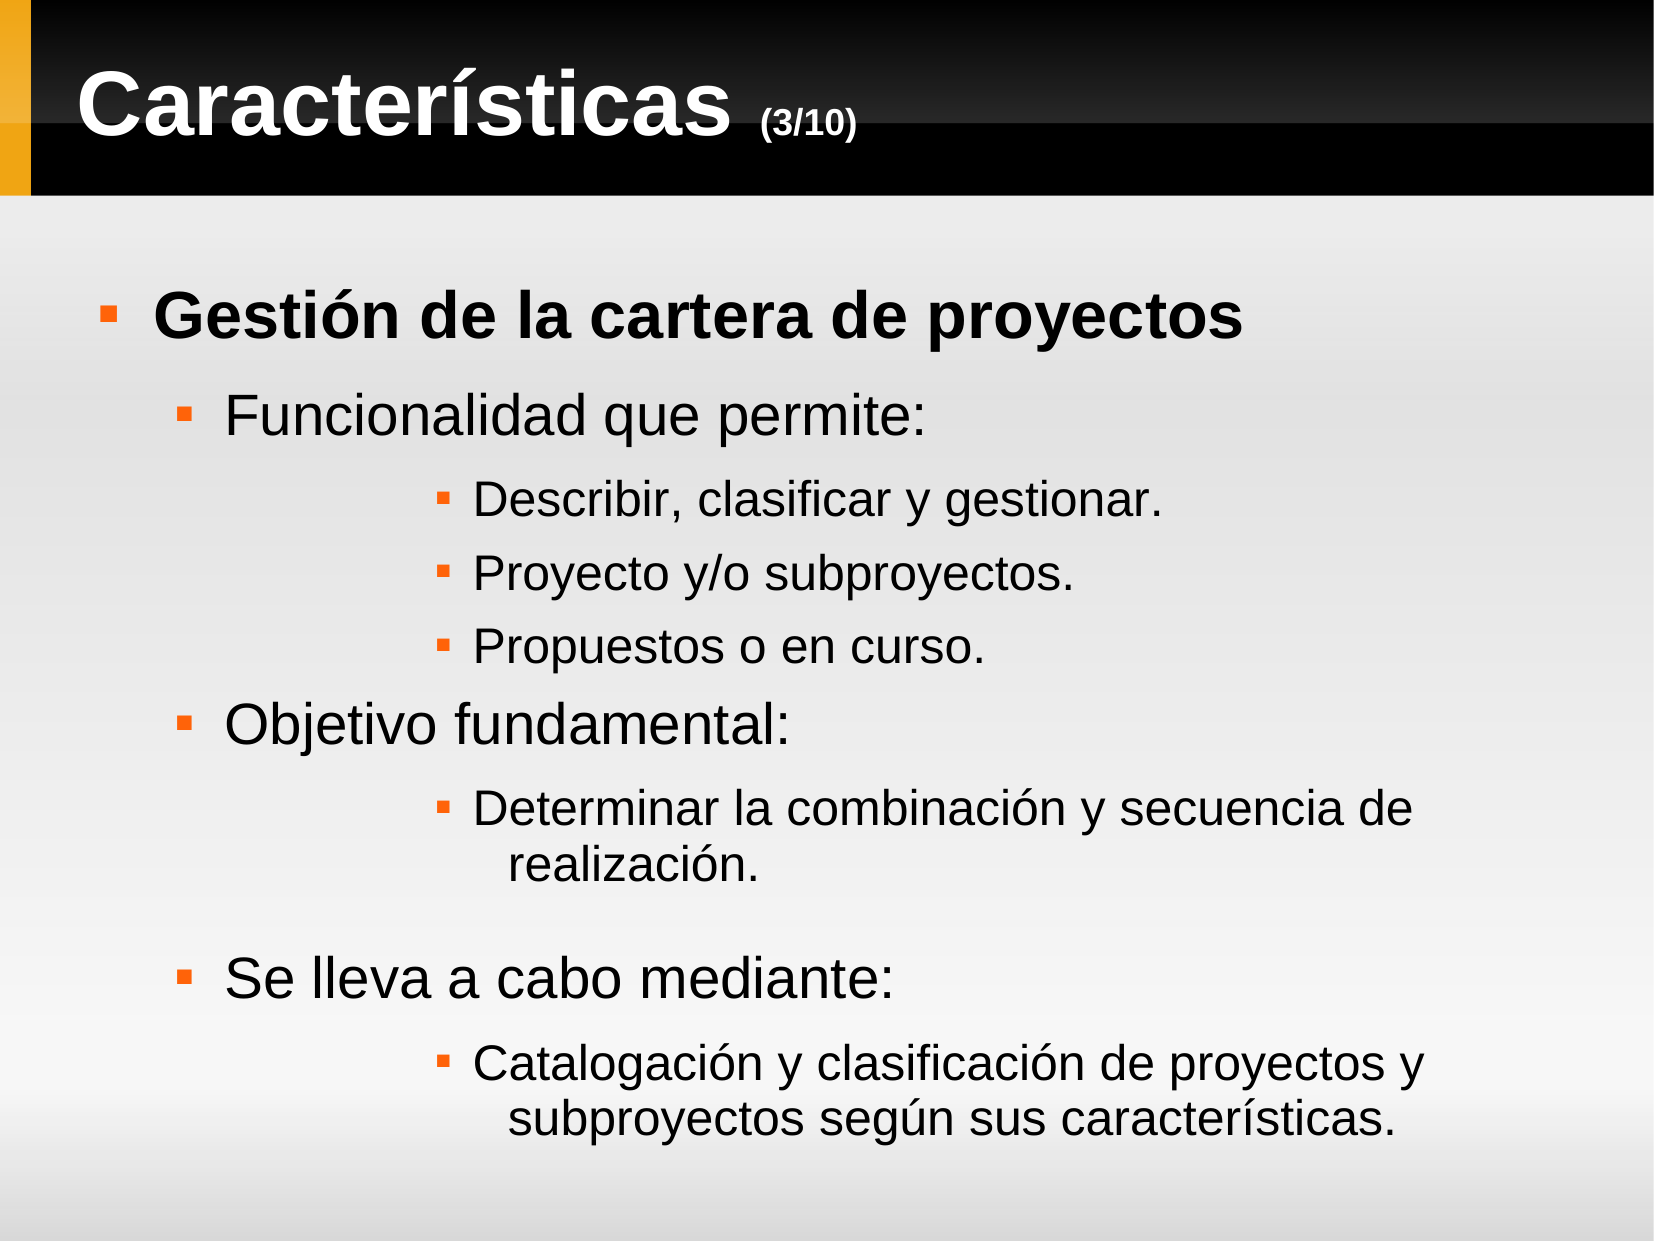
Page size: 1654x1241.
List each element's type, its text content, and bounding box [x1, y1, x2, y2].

title Características (3/10) [76, 0, 1565, 208]
picture [0, 0, 1654, 1241]
list Gestión de la cartera de proyectos Funcionalidad que permite: Describir, clasificar y gestionar. Proyecto y/o subproyectos. Propuestos o en curso. Objetivo fundamental: Determinar la combinación y secuencia de realización. Se lleva a cabo mediante: Catalogación y clasificación de proyectos y subproyectos según sus características. [82, 278, 1571, 1147]
